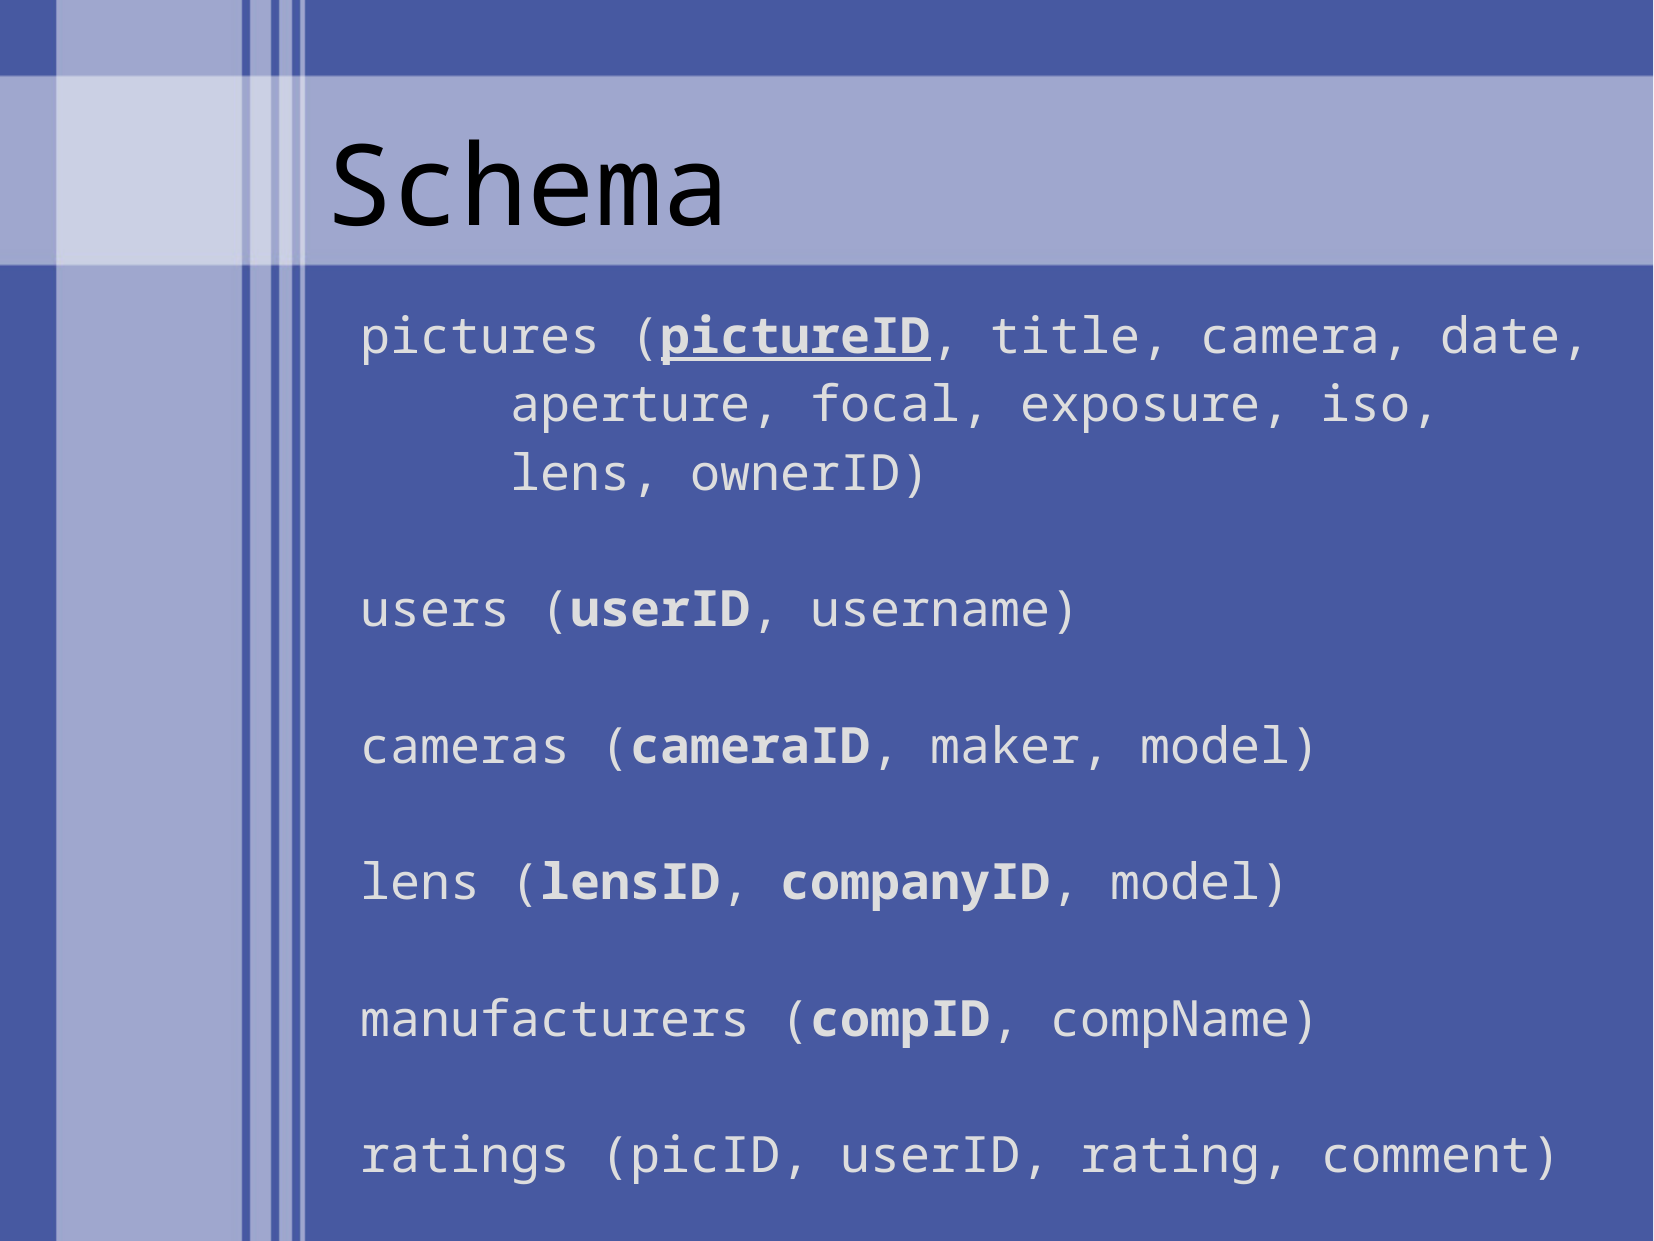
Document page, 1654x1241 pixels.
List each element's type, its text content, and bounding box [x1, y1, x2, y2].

picture [0, 0, 1654, 1241]
text_box pictures (pictureID, title, camera, date, aperture, focal, exposure, iso, lens, ownerID) users (userID, username) cameras (cameraID, maker, model) lens (lensID, companyID, model) manufacturers (compID, compName) ratings (picID, userID, rating, comment) [345, 292, 1606, 1127]
text_box Schema [310, 97, 746, 255]
